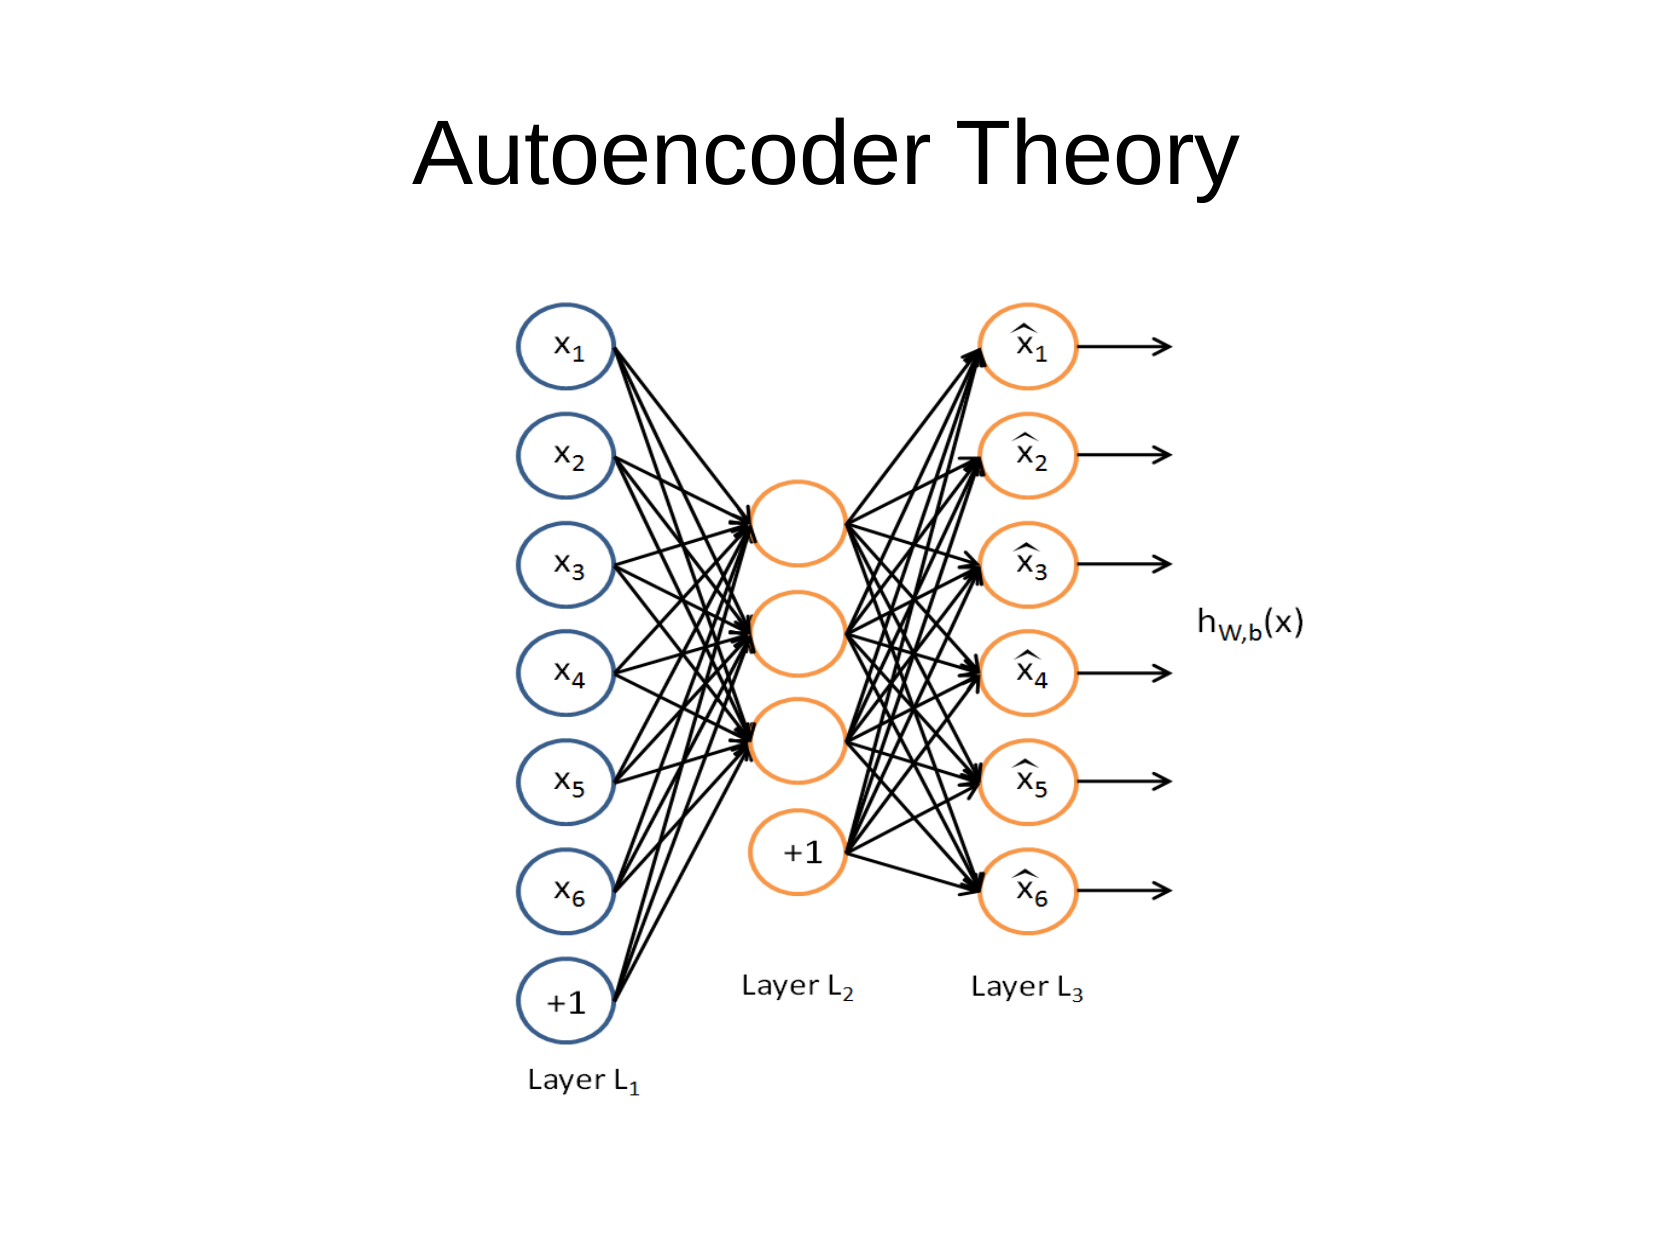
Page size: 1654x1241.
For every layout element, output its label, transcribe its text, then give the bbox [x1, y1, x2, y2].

picture [493, 295, 1323, 1107]
title Autoencoder Theory [82, 49, 1571, 257]
